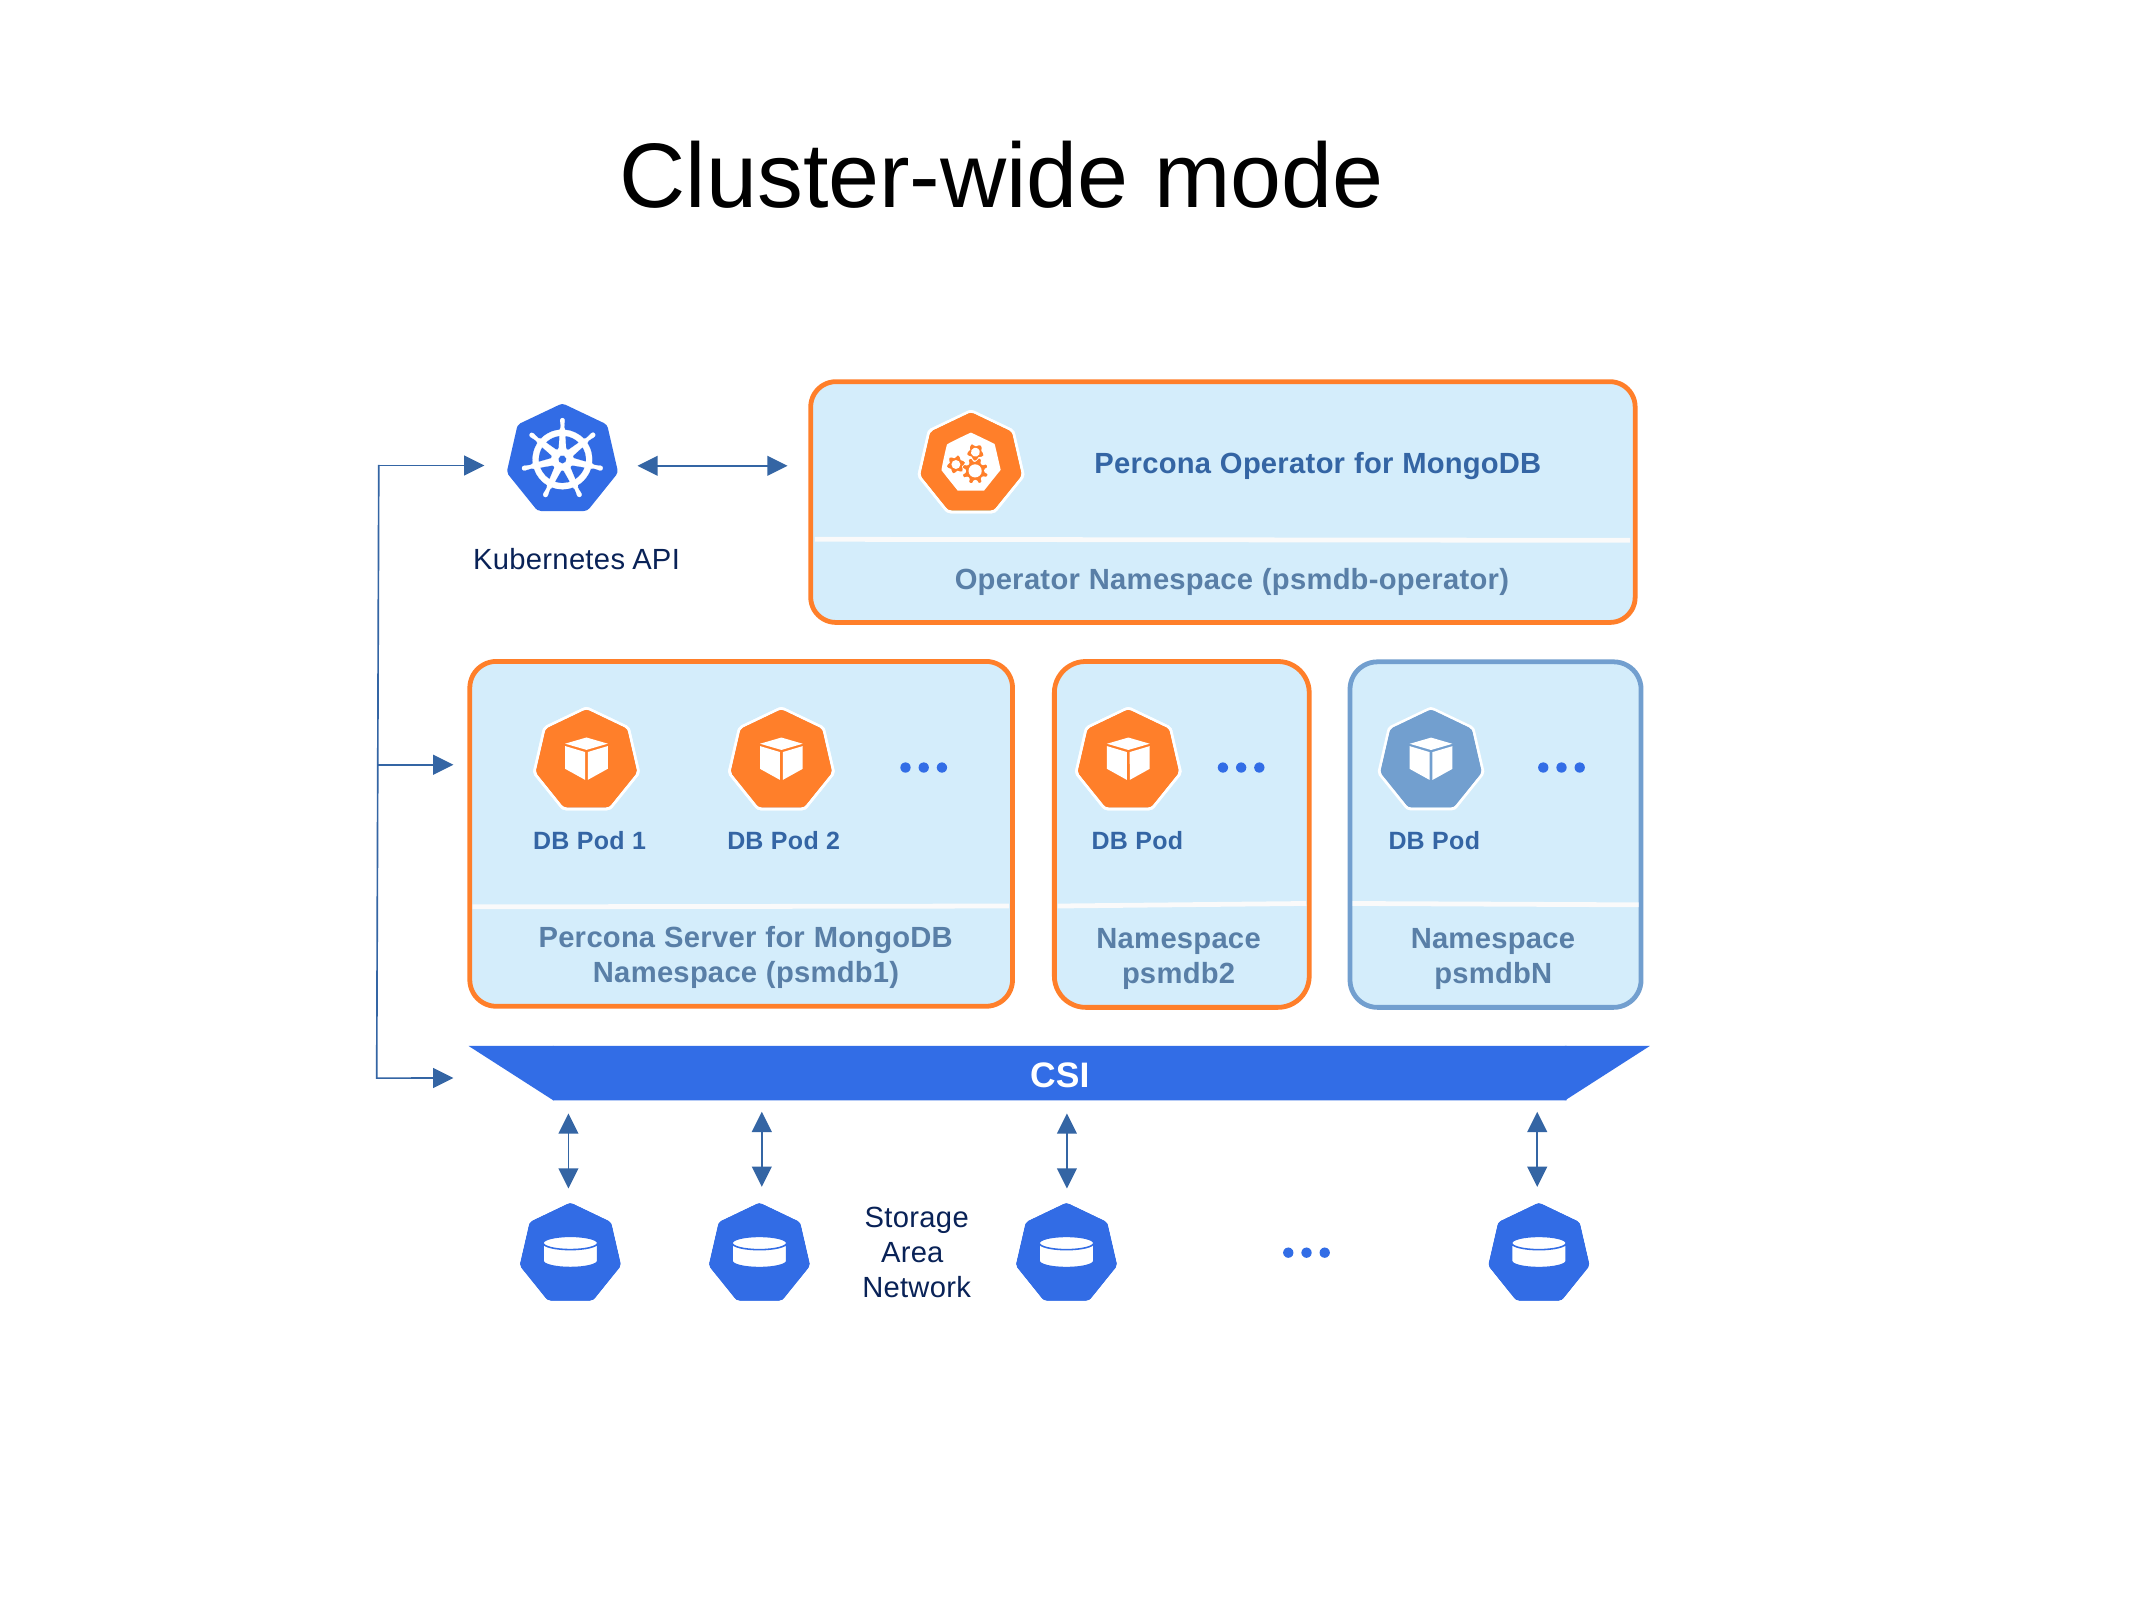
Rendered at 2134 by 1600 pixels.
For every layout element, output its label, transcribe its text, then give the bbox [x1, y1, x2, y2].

text_box [337, 331, 1688, 1345]
text_box Percona Server for MongoDB Namespace (psmdb1) [487, 909, 1005, 997]
text_box Percona Operator for MongoDB [1086, 436, 1551, 488]
picture [1377, 707, 1485, 811]
text_box Namespace psmdbN [1380, 910, 1606, 998]
picture [728, 707, 835, 811]
picture [706, 1200, 813, 1304]
text_box Cluster-wide mode [604, 117, 1426, 235]
text_box DB Pod [1380, 816, 1489, 863]
picture [1013, 1200, 1120, 1304]
picture [517, 1200, 624, 1304]
text_box DB Pod [1083, 816, 1192, 863]
text_box CSI [552, 1045, 1564, 1101]
picture [917, 410, 1025, 514]
picture [504, 401, 622, 516]
picture [533, 707, 640, 811]
text_box Kubernetes API [464, 531, 689, 584]
text_box Storage Area Network [778, 1189, 1056, 1312]
picture [1075, 707, 1182, 811]
text_box Namespace psmdb2 [1066, 910, 1292, 998]
picture [1485, 1200, 1593, 1304]
text_box DB Pod 2 [718, 816, 849, 863]
text_box DB Pod 1 [524, 816, 655, 863]
text_box Operator Namespace (psmdb-operator) [919, 551, 1546, 604]
